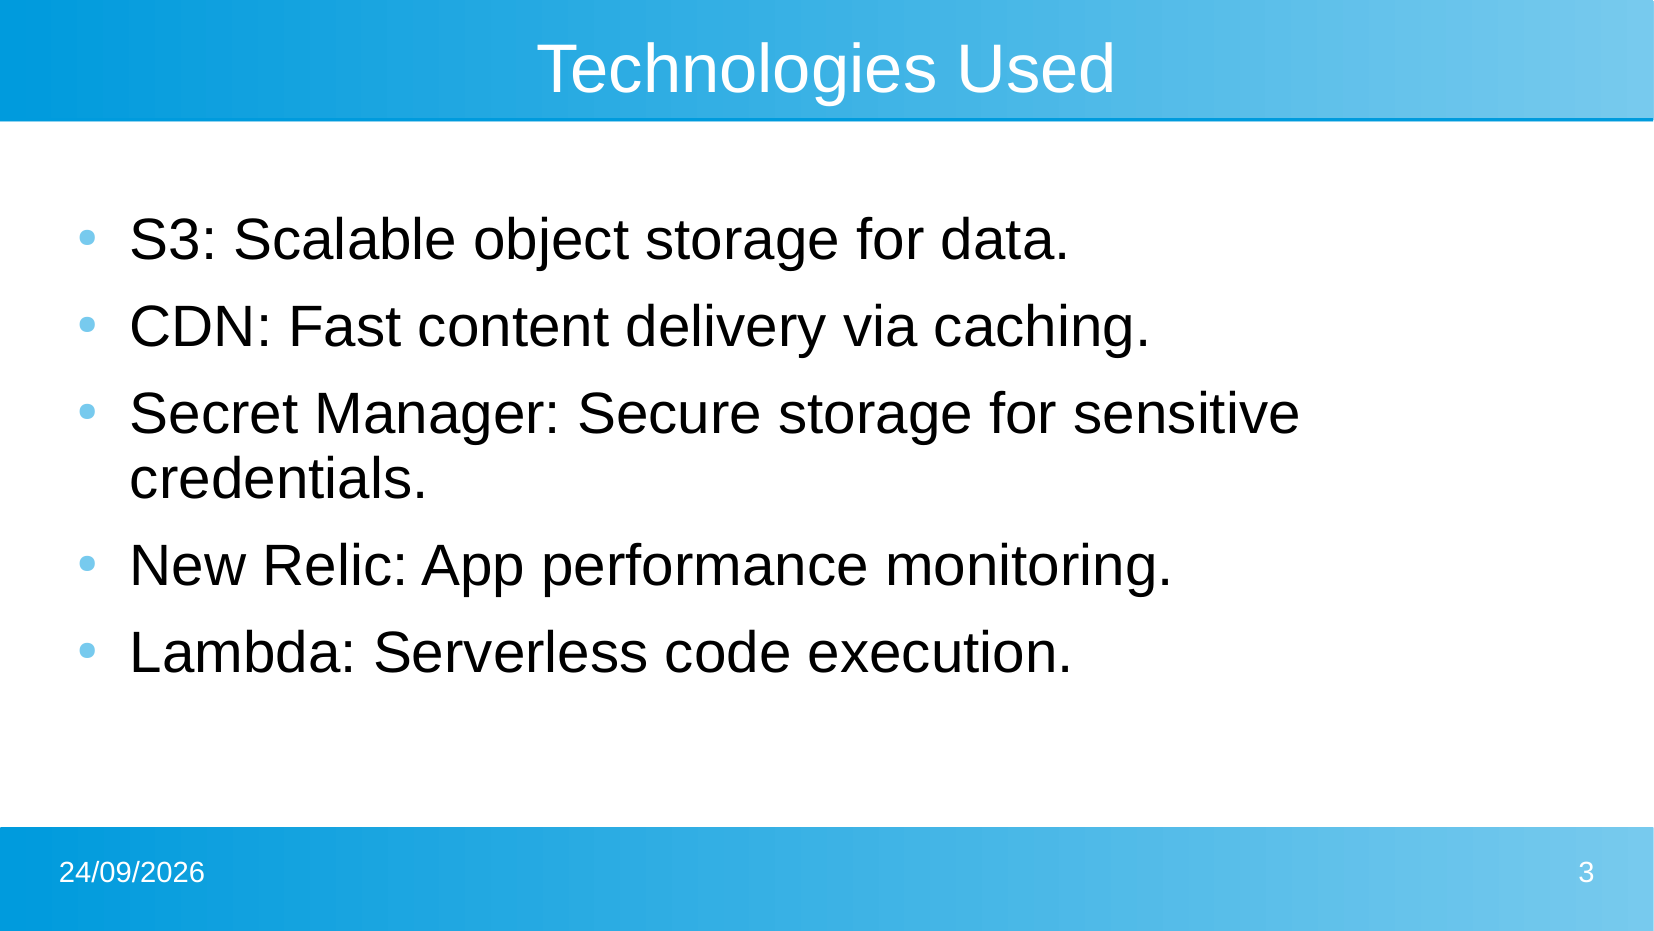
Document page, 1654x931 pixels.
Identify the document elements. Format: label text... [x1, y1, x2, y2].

list S3: Scalable object storage for data. CDN: Fast content delivery via caching. Secret Manager: Secure storage for sensitive credentials. New Relic: App performance monitoring. Lambda: Serverless code execution. [59, 206, 1595, 798]
title Technologies Used [59, 29, 1595, 108]
